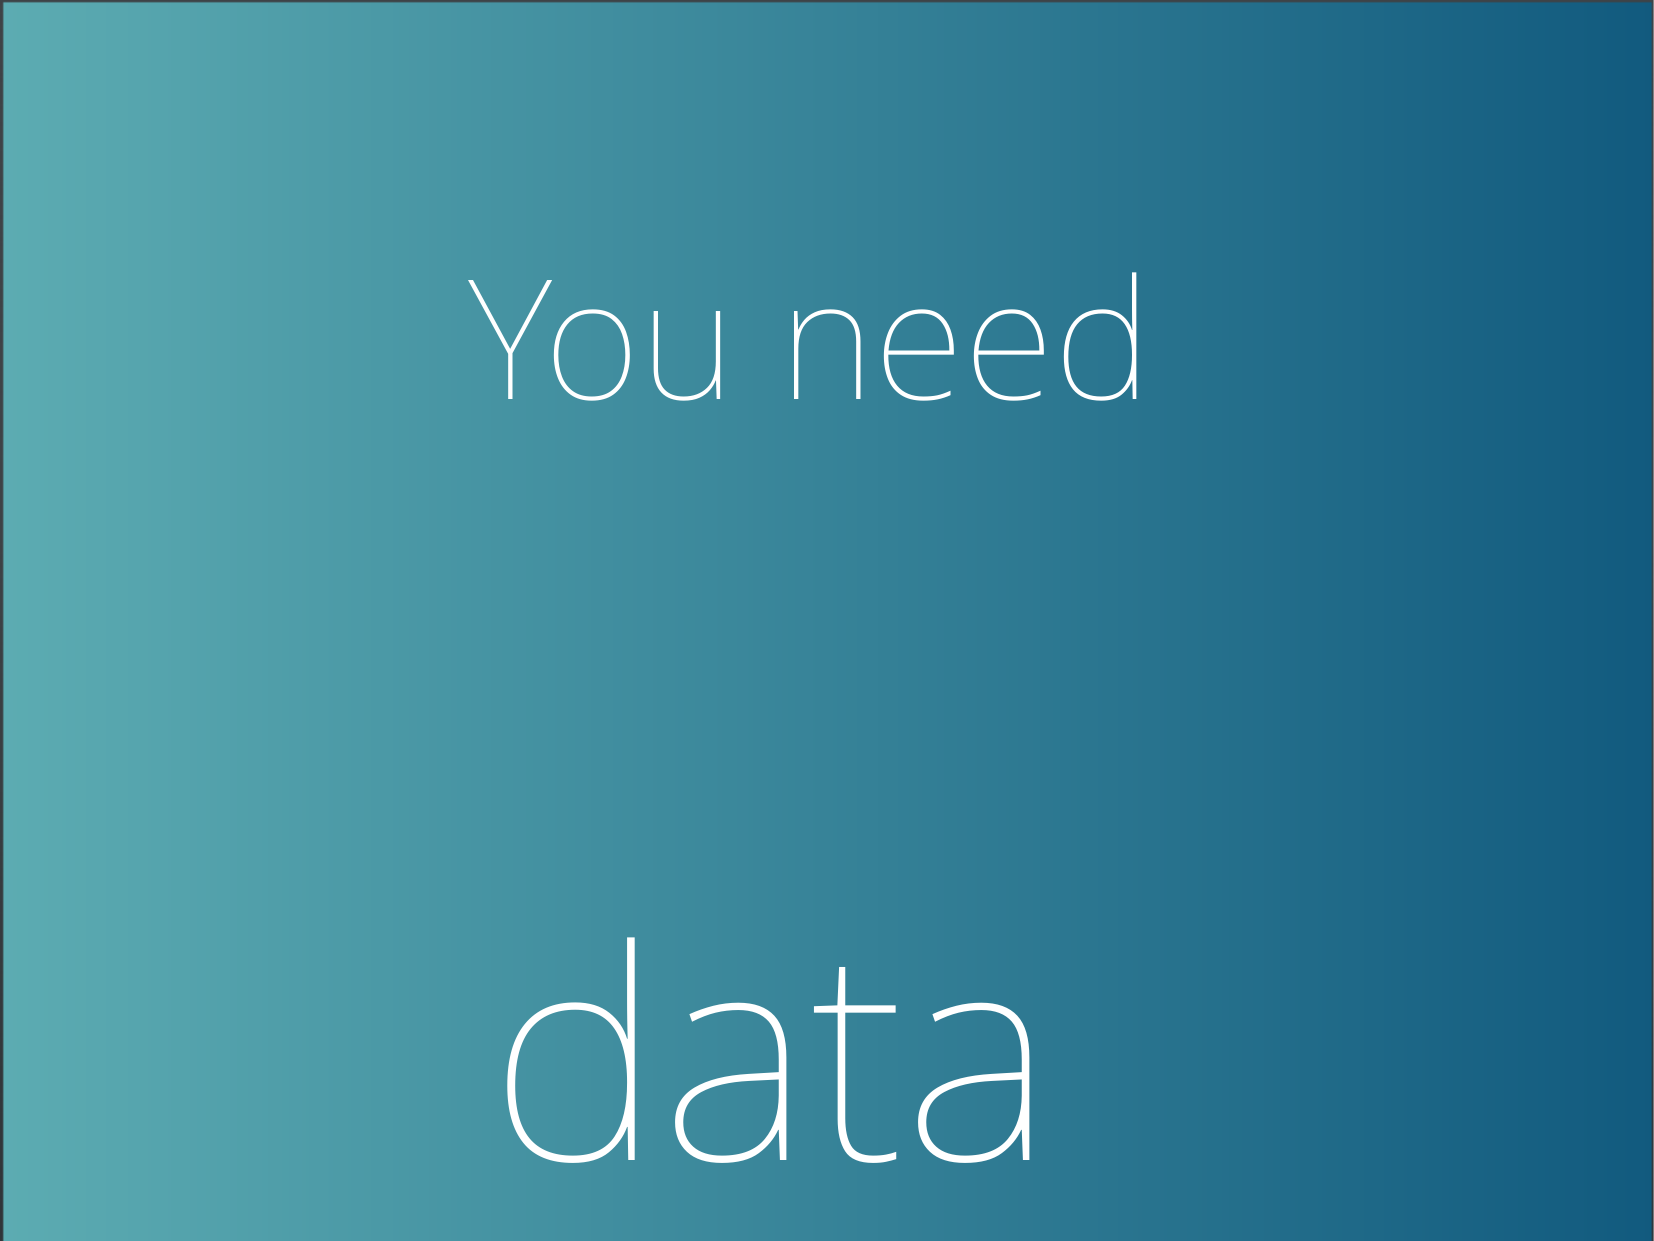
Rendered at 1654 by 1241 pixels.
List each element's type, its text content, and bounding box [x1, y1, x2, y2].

subtitle You need data [82, 215, 1571, 1025]
picture [0, 0, 1654, 1241]
